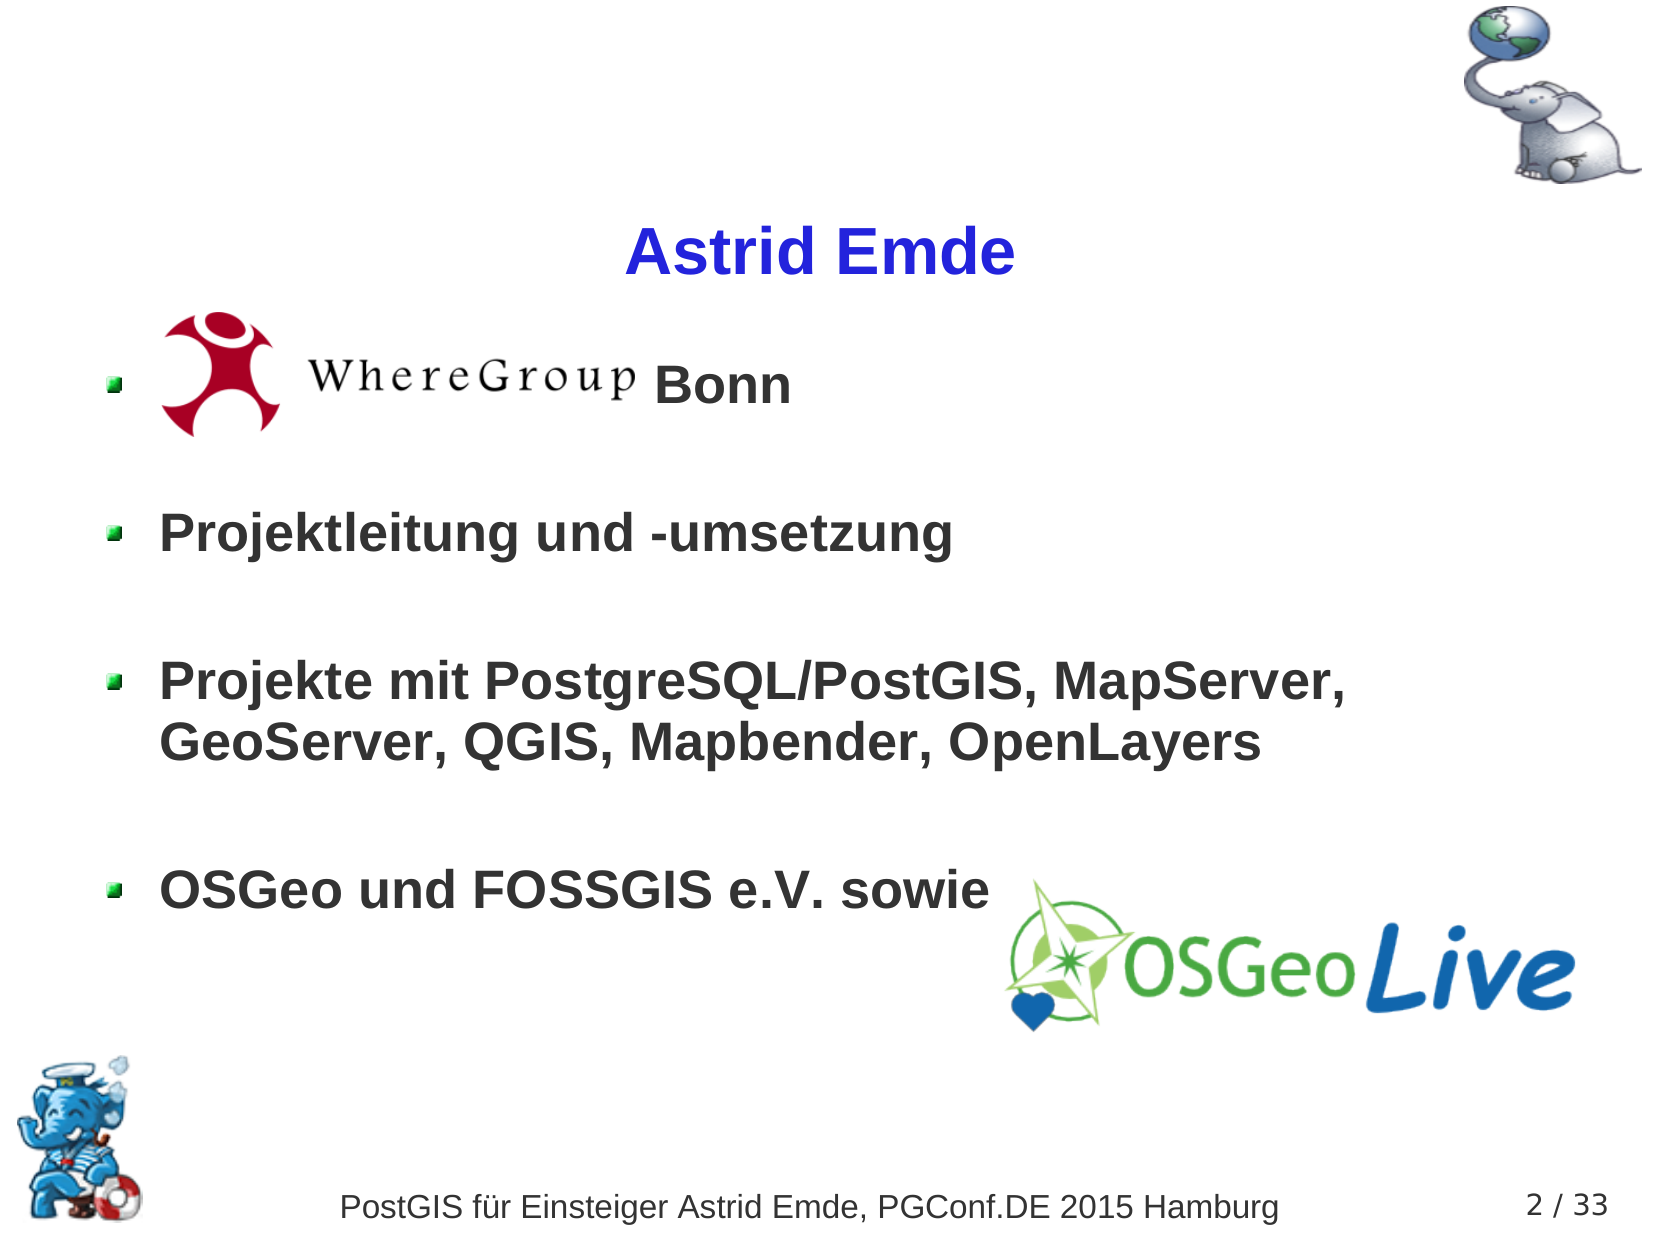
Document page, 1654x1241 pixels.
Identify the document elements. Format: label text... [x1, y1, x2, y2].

picture [17, 1055, 143, 1223]
title Astrid Emde [76, 177, 1565, 325]
picture [797, 877, 1654, 1034]
list Bonn Projektleitung und -umsetzung Projekte mit PostgreSQL/PostGIS, MapServer, GeoServer, QGIS, Mapbender, OpenLayers OSGeo und FOSSGIS e.V. sowie [88, 354, 1577, 1173]
picture [161, 312, 635, 437]
picture [1464, 6, 1642, 184]
